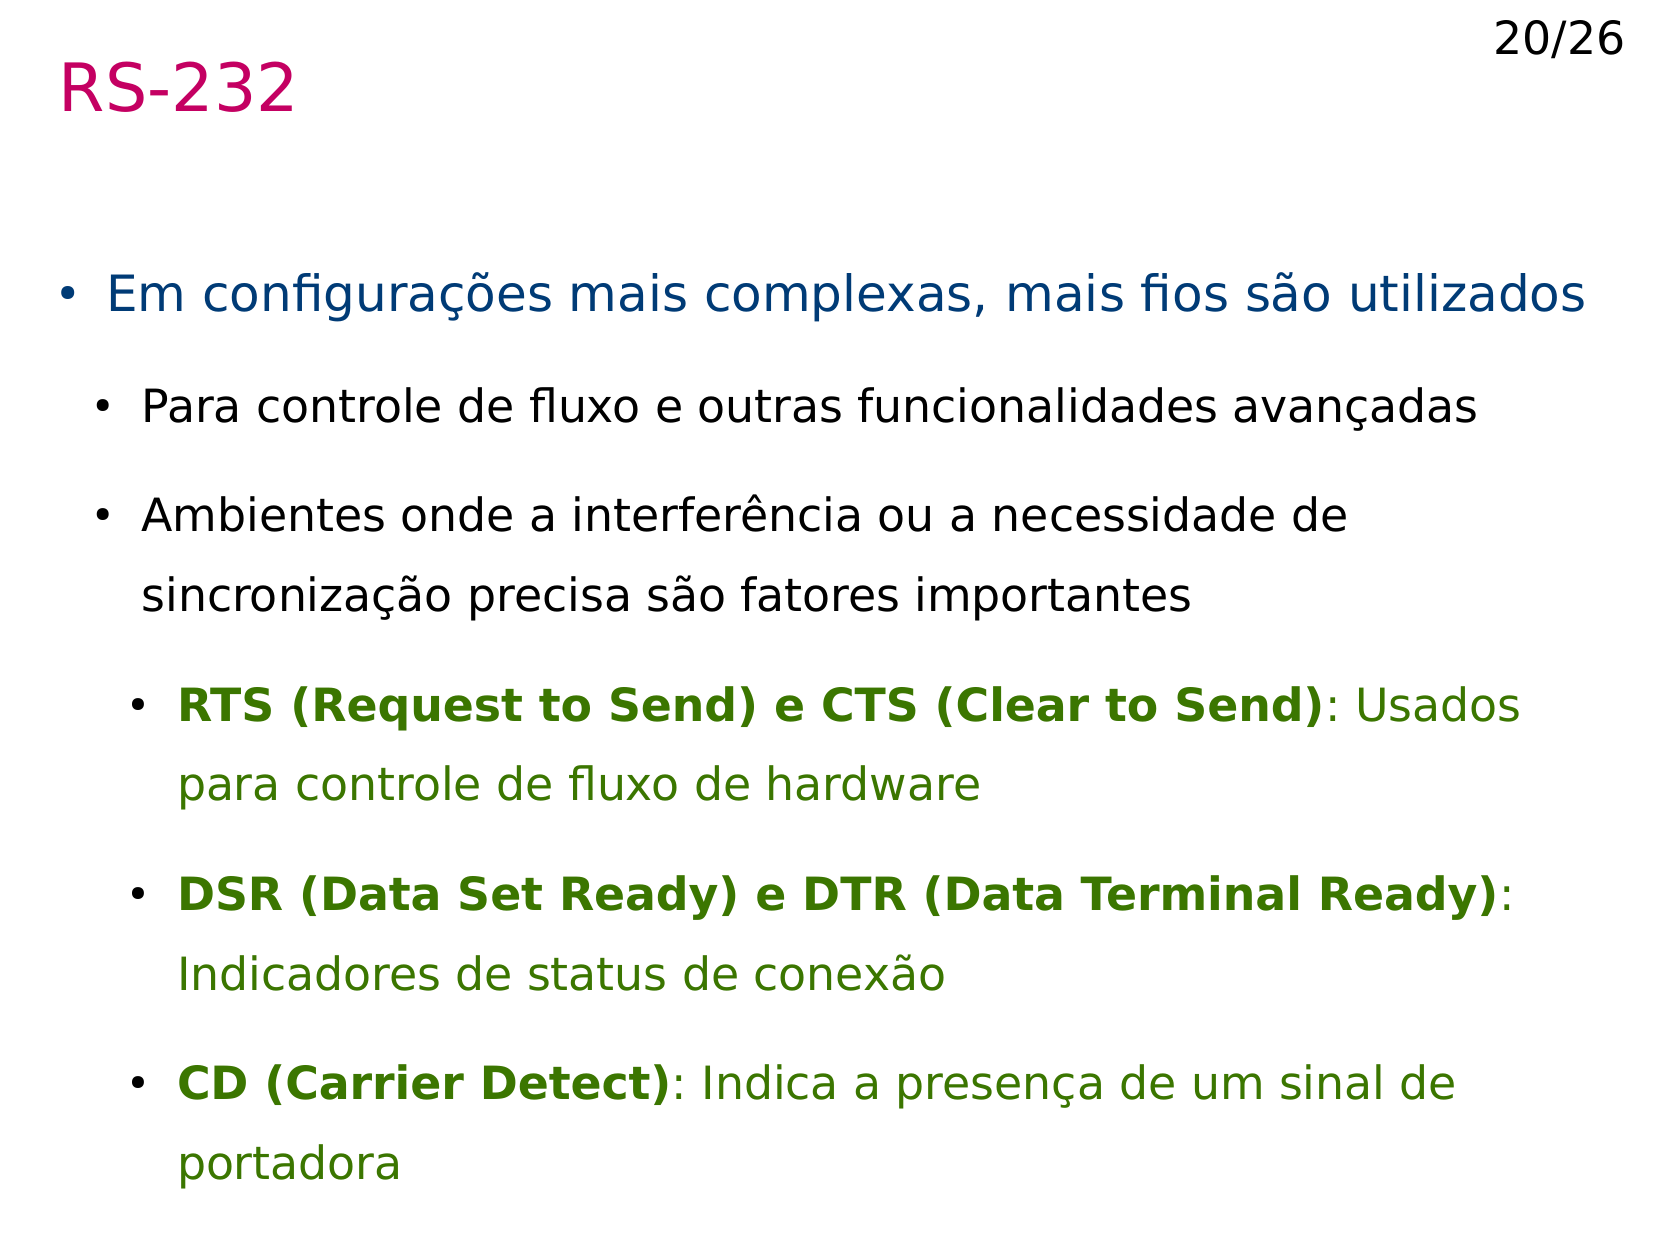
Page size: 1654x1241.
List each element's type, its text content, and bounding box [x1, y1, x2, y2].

title RS-232 [59, 29, 1625, 148]
list Em configurações mais complexas, mais fios são utilizados Para controle de fluxo e outras funcionalidades avançadas Ambientes onde a interferência ou a necessidade de sincronização precisa são fatores importantes RTS (Request to Send) e CTS (Clear to Send): Usados para controle de fluxo de hardware DSR (Data Set Ready) e DTR (Data Terminal Ready): Indicadores de status de conexão CD (Carrier Detect): Indica a presença de um sinal de portadora [59, 236, 1625, 1211]
